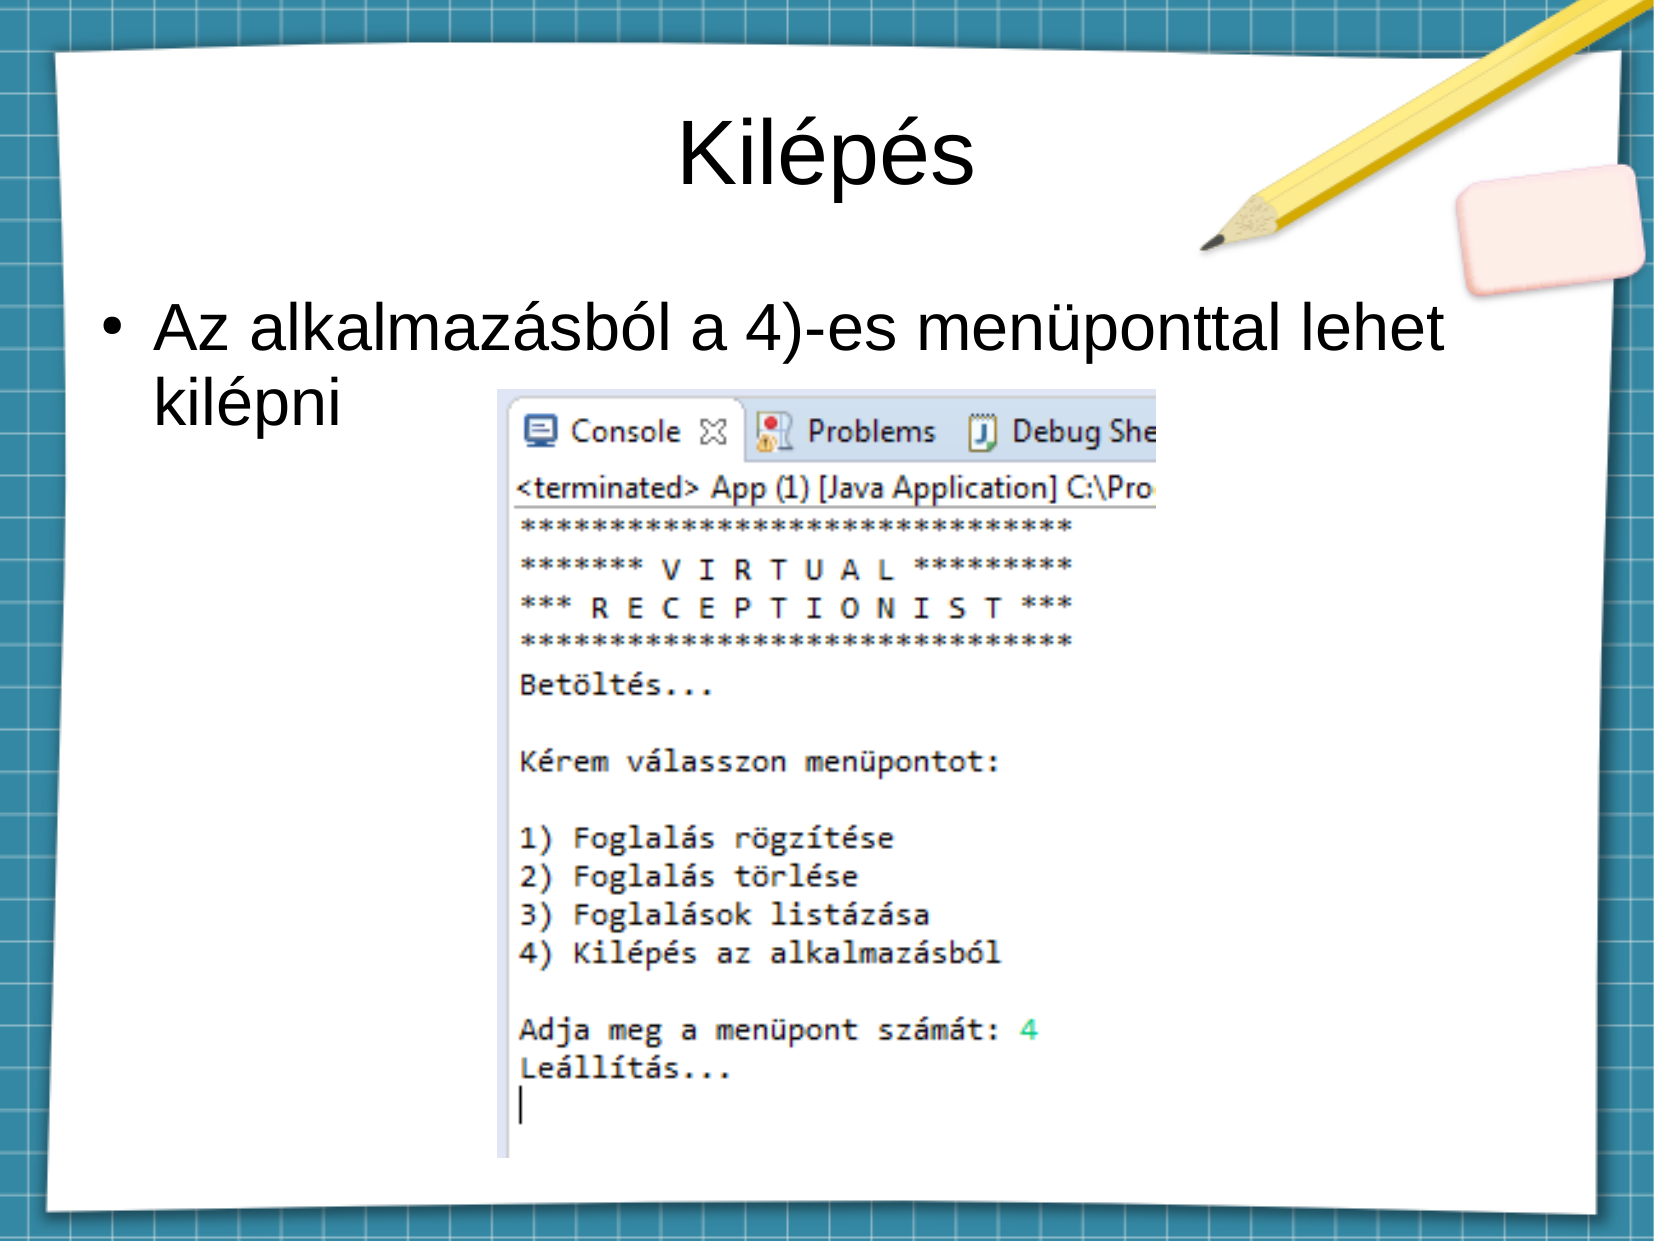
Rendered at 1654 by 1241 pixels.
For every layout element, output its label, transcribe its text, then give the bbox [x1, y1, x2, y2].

list Az alkalmazásból a 4)-es menüponttal lehet kilépni [82, 290, 1571, 1010]
title Kilépés [82, 49, 1571, 257]
picture [0, 0, 1654, 1241]
